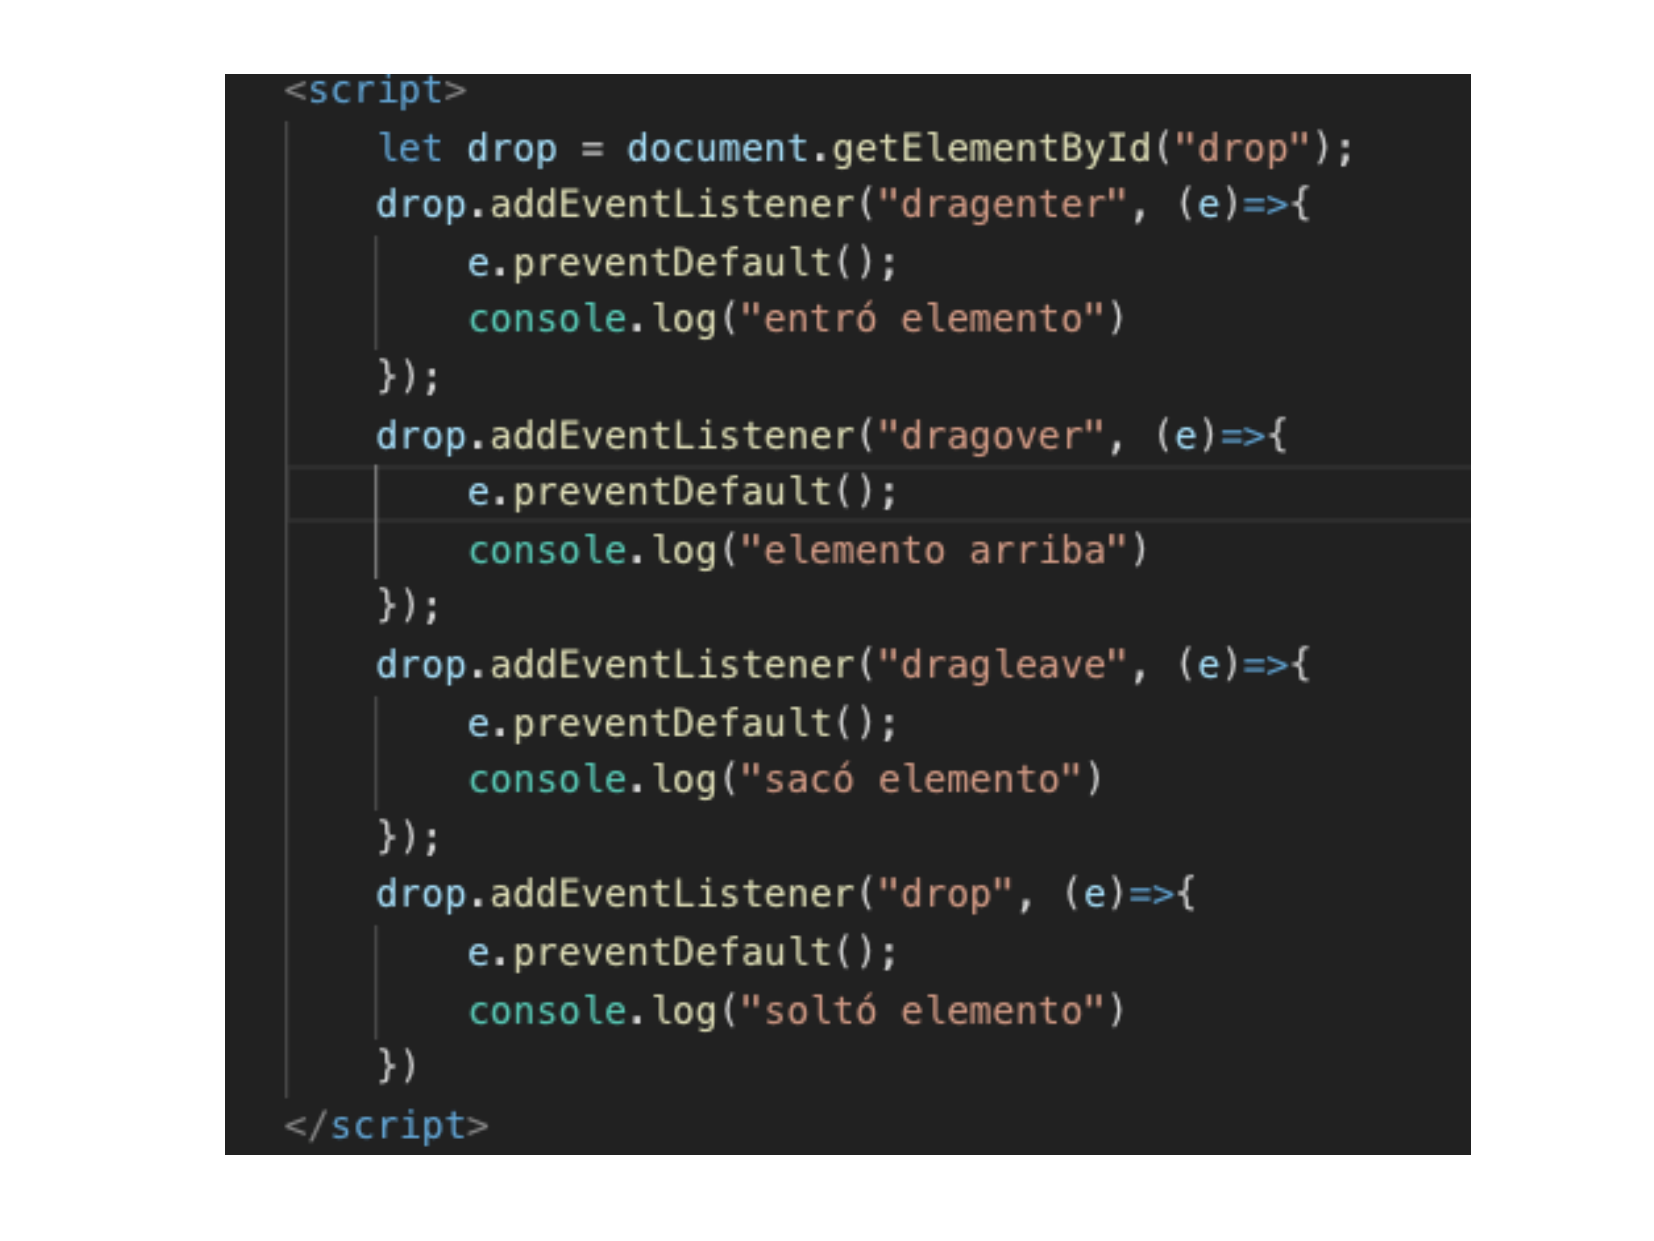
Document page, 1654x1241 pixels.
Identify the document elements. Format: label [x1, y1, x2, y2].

picture [225, 74, 1471, 1156]
